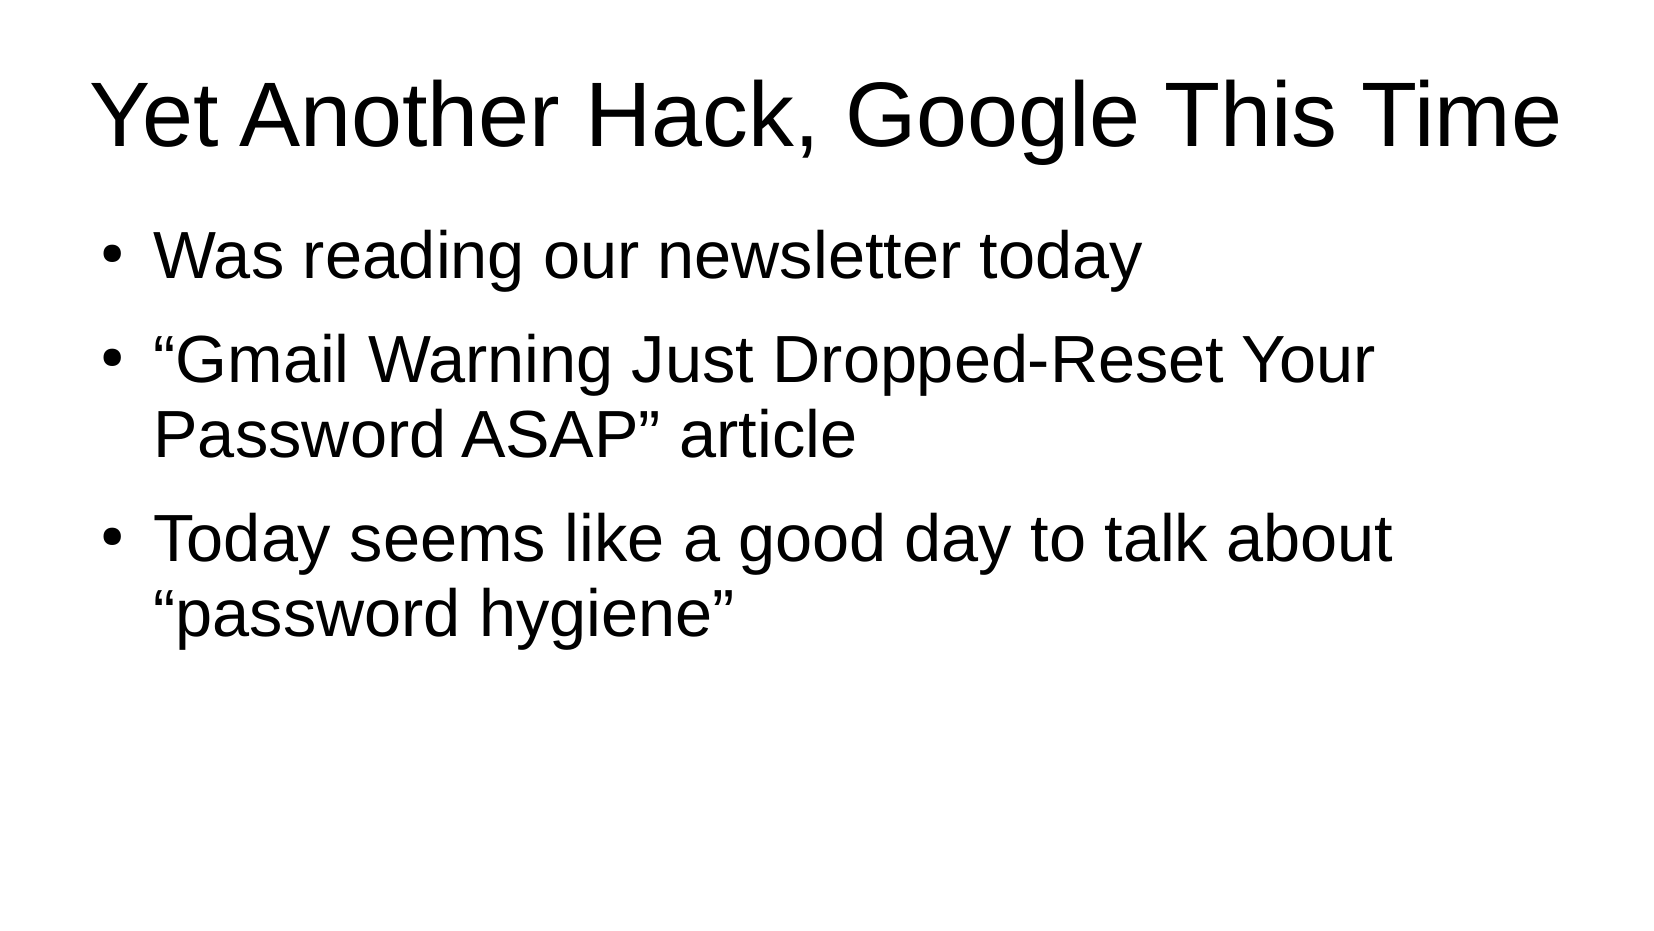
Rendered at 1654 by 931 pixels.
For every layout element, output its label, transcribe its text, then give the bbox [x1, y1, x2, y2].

title Yet Another Hack, Google This Time [82, 37, 1571, 193]
list Was reading our newsletter today “Gmail Warning Just Dropped-Reset Your Password ASAP” article Today seems like a good day to talk about “password hygiene” [82, 217, 1571, 826]
